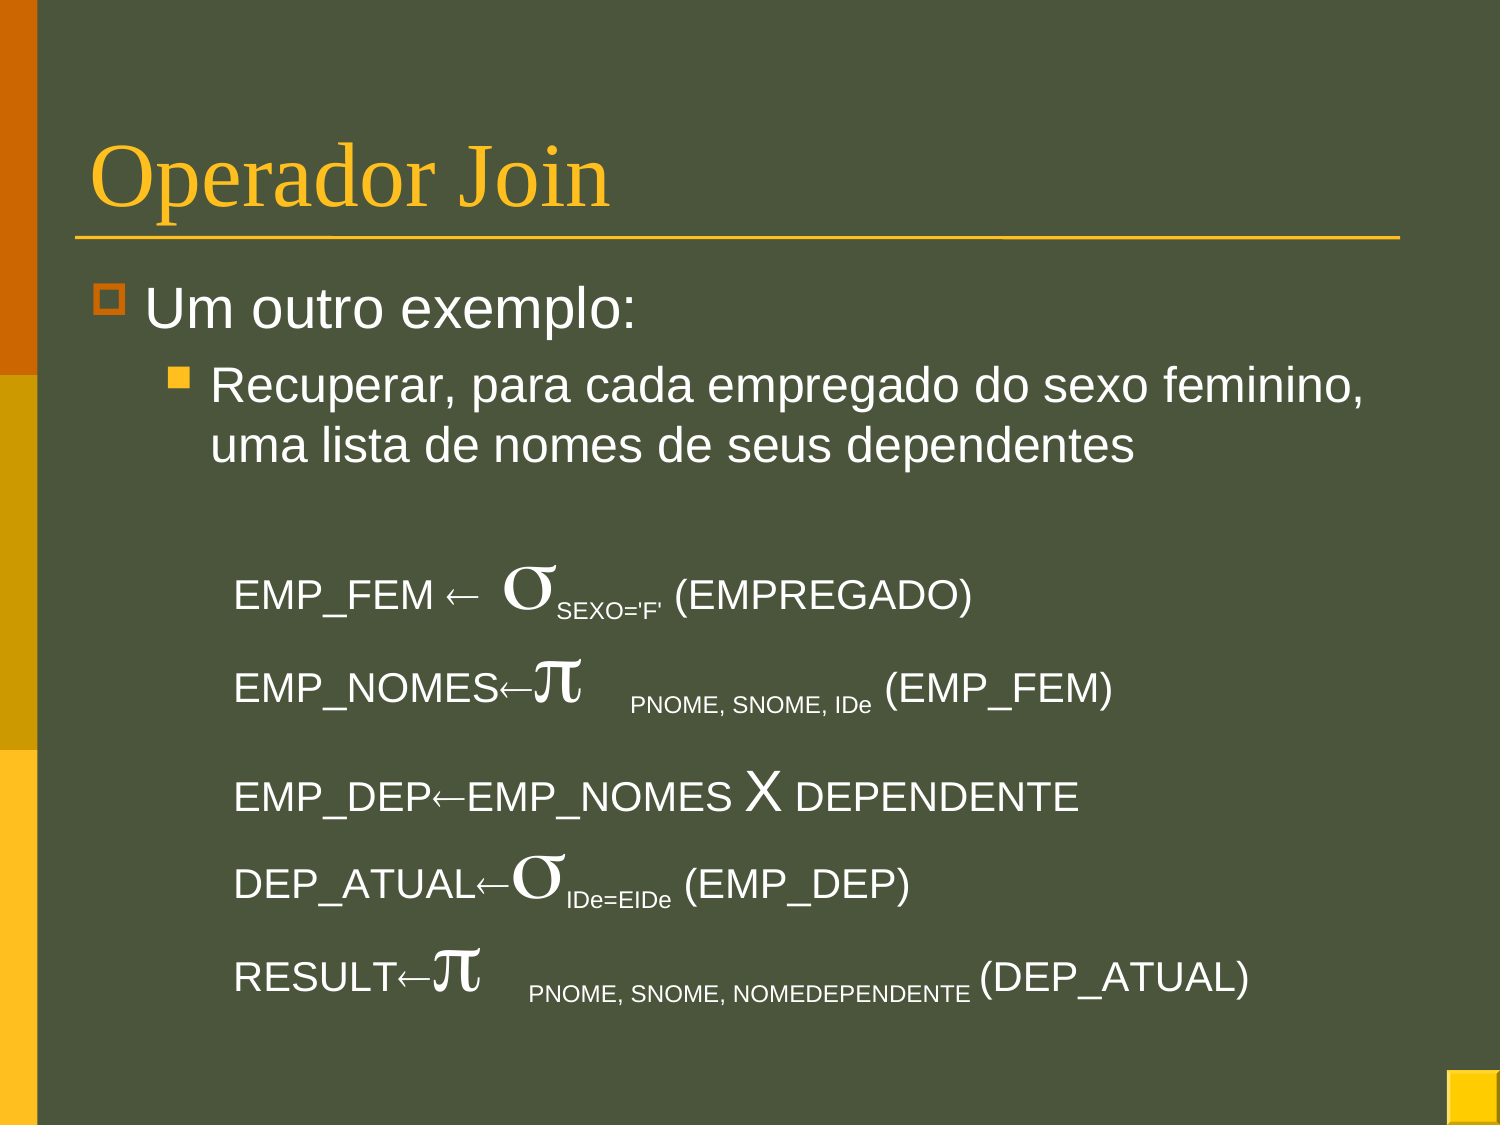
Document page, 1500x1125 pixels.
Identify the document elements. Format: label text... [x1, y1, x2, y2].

title Operador Join [75, 45, 1426, 233]
text_box [1448, 1070, 1500, 1125]
list Um outro exemplo: Recuperar, para cada empregado do sexo feminino, uma lista de nomes de seus dependentes [75, 262, 1426, 1006]
text_box 2500 [1446, 1070, 1451, 1125]
text_box EMP_FEM SEXO='F' (EMPREGADO)‏ EMP_NOMESPNOME, SNOME, IDe (EMP_FEM)‏ EMP_DEPEMP_NOMES X DEPENDENTE DEP_ATUALIDe=EIDe (EMP_DEP)‏ RESULTPNOME, SNOME, NOMEDEPENDENTE (DEP_ATUAL)‏ [218, 527, 1341, 1019]
